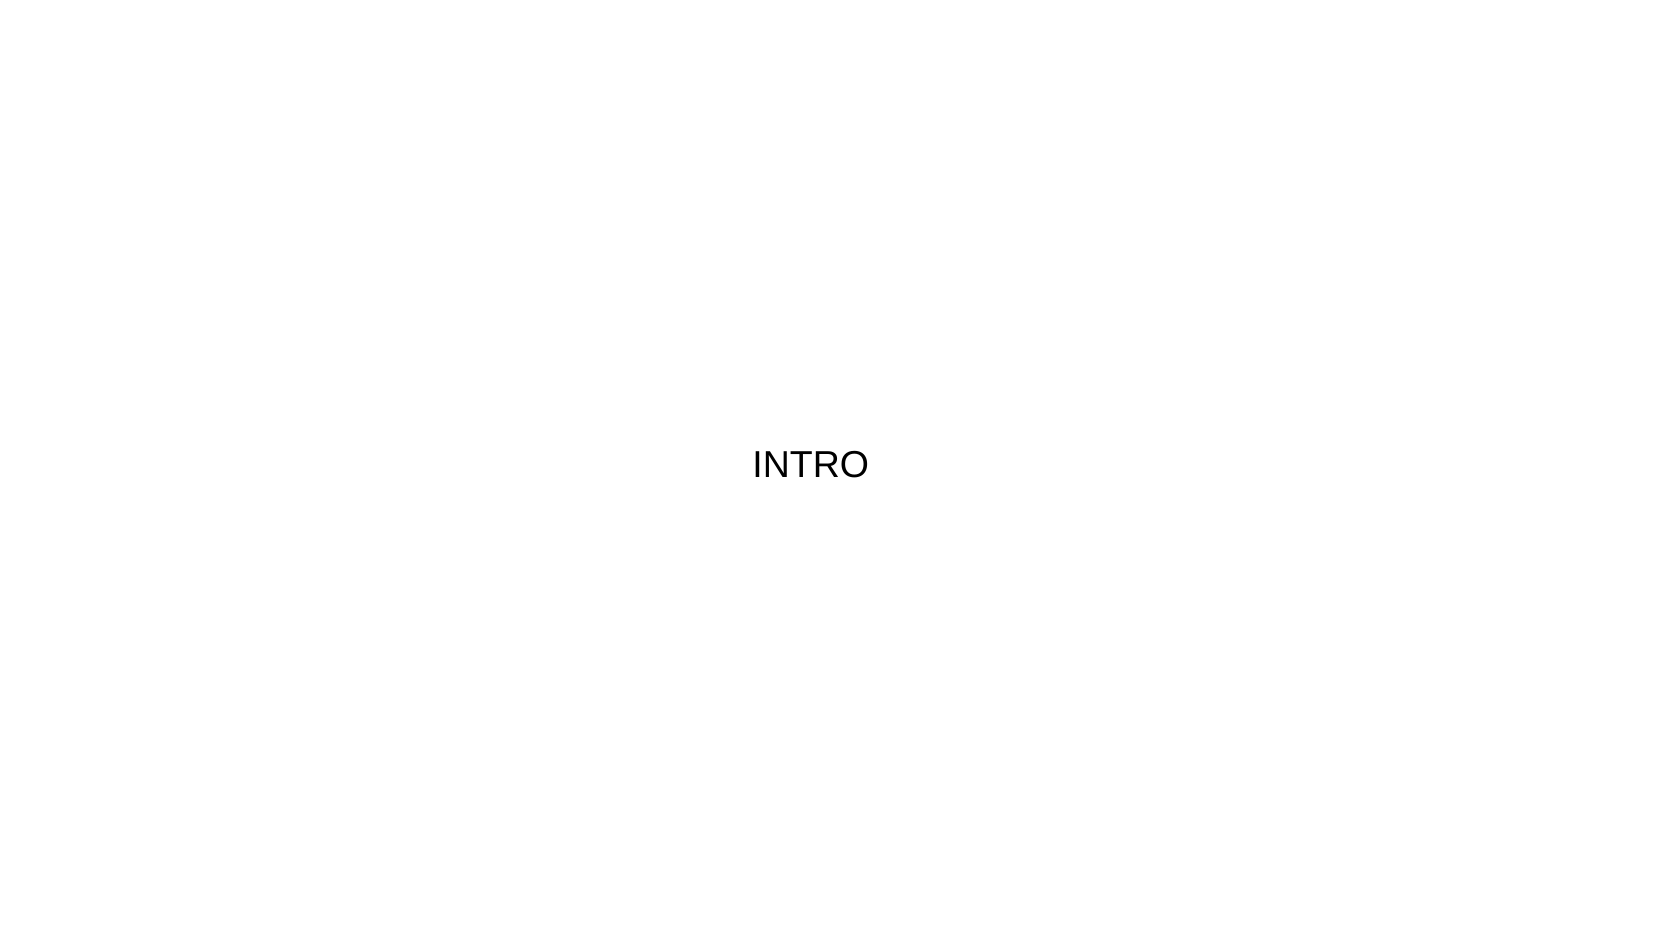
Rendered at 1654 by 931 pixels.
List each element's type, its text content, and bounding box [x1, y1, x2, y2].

text_box INTRO [737, 436, 885, 494]
